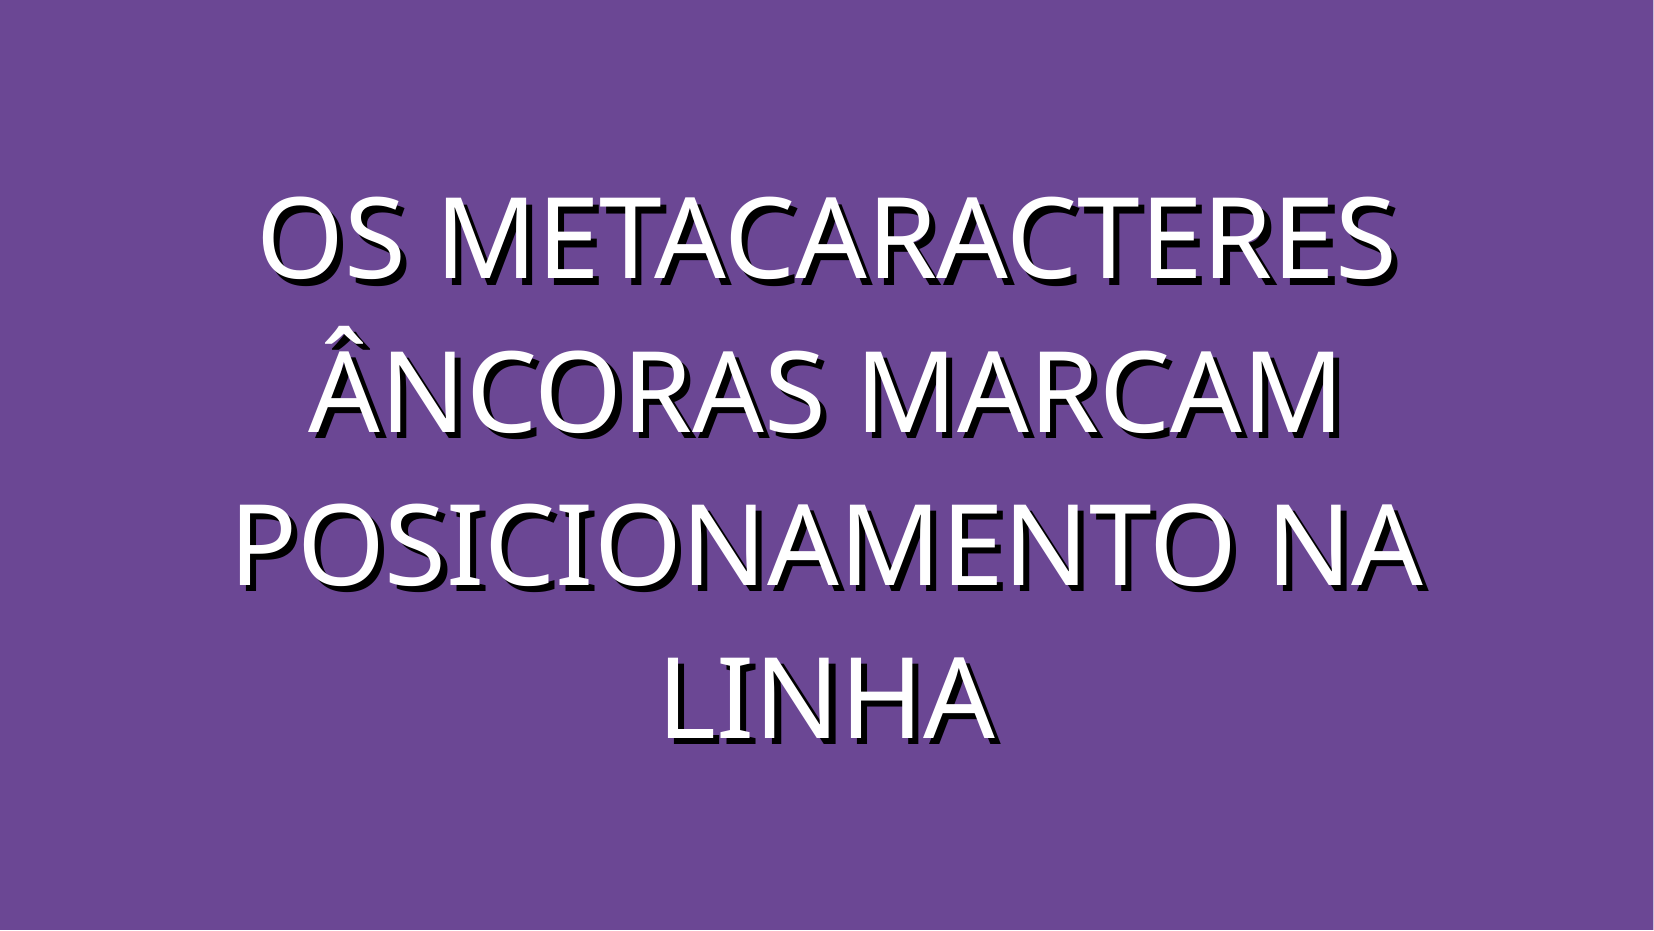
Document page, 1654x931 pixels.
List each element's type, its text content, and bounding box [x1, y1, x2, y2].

subtitle OS METACARACTERES ÂNCORAS MARCAM POSICIONAMENTO NA LINHA [82, 105, 1571, 826]
